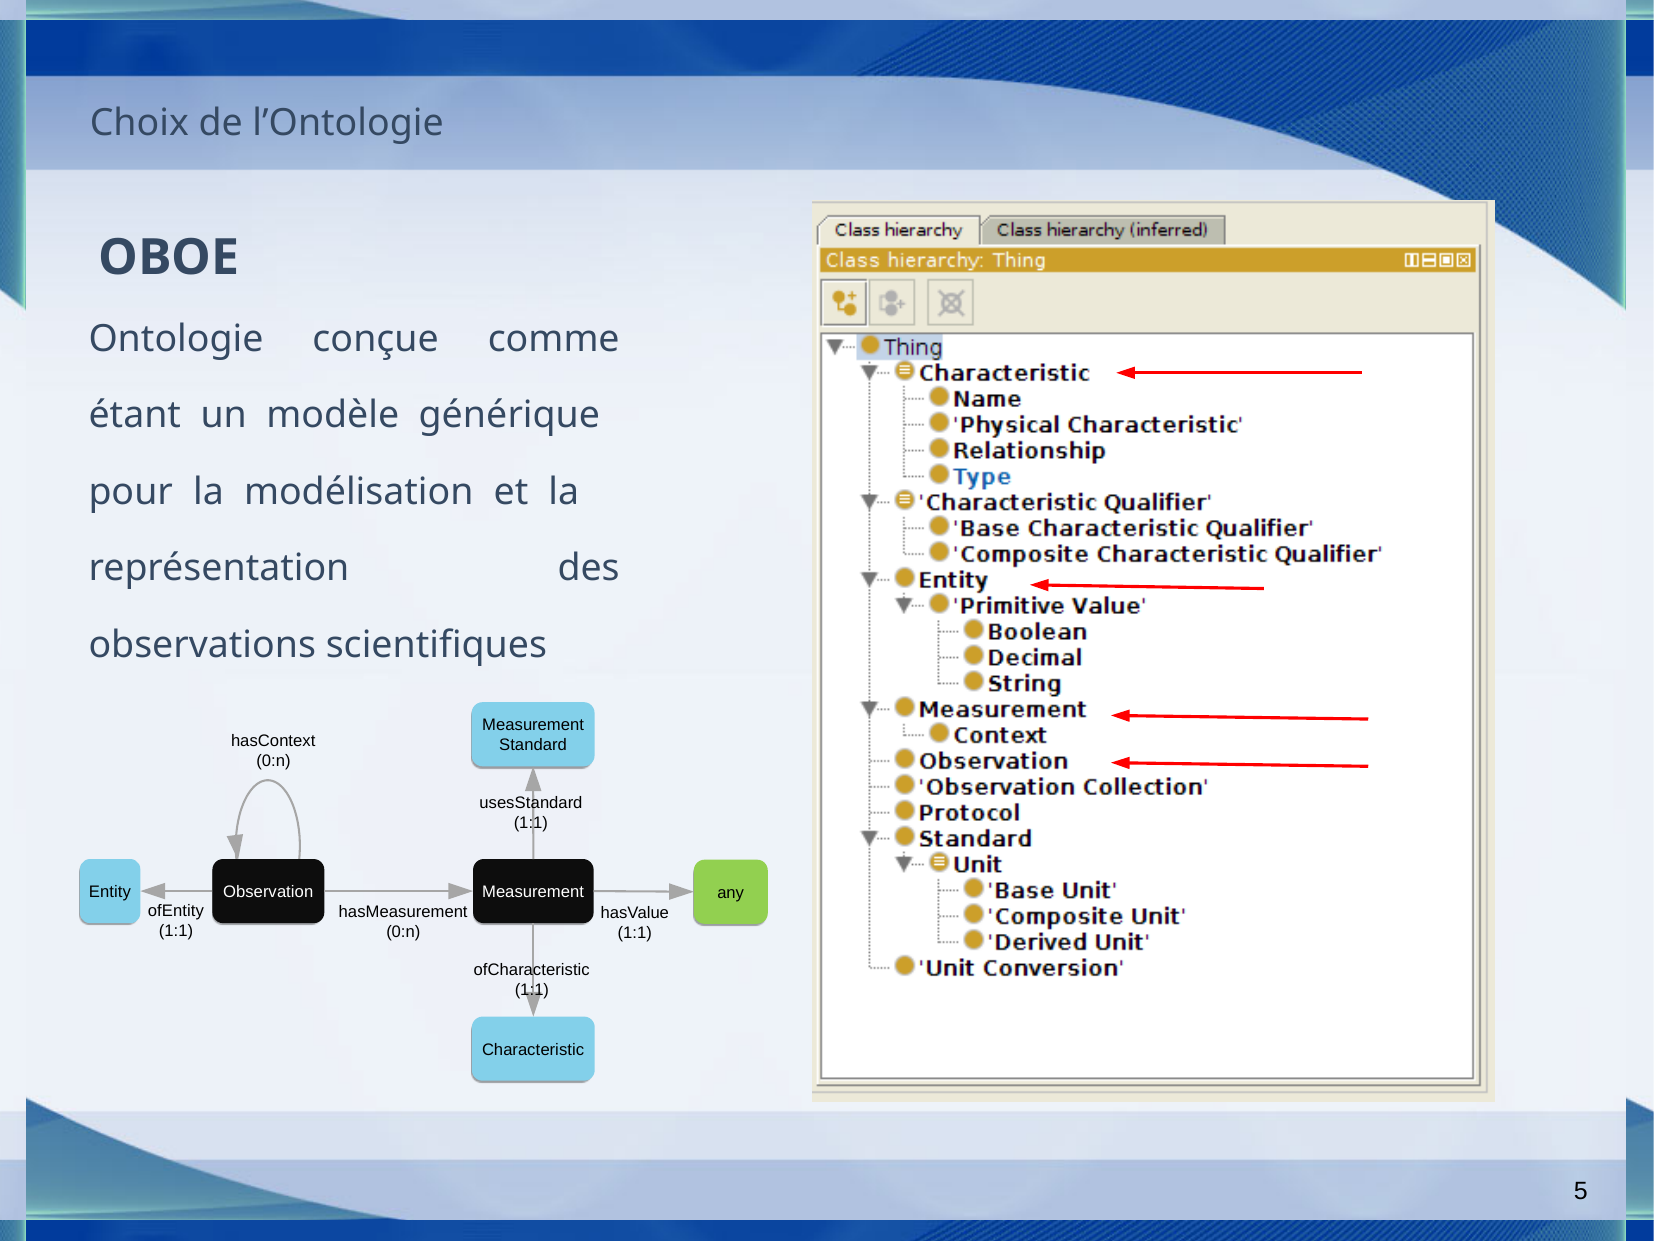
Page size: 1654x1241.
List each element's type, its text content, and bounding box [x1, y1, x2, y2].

text_box hasMeasurement (0:n) [322, 893, 484, 949]
text_box usesStandard (1:1) [463, 784, 599, 841]
text_box any [693, 859, 768, 924]
text_box Entity [79, 859, 141, 924]
title Ontologie conçue comme étant un modèle générique pour la modélisation et la représentation des observations scientifiques [88, 313, 621, 641]
picture [0, 0, 1654, 1241]
title OBOE [59, 220, 306, 290]
text_box 5 [1559, 1169, 1625, 1213]
text_box Observation [212, 859, 325, 924]
text_box hasValue (1:1) [584, 894, 686, 950]
title Choix de l’Ontologie [36, 77, 508, 165]
text_box ofEntity (1:1) [132, 892, 220, 948]
text_box Measurement Standard [471, 702, 595, 767]
text_box ofCharacteristic (1:1) [458, 951, 606, 1007]
text_box hasContext (0:n) [215, 722, 332, 778]
text_box Characteristic [471, 1016, 595, 1081]
text_box Measurement [473, 859, 594, 924]
